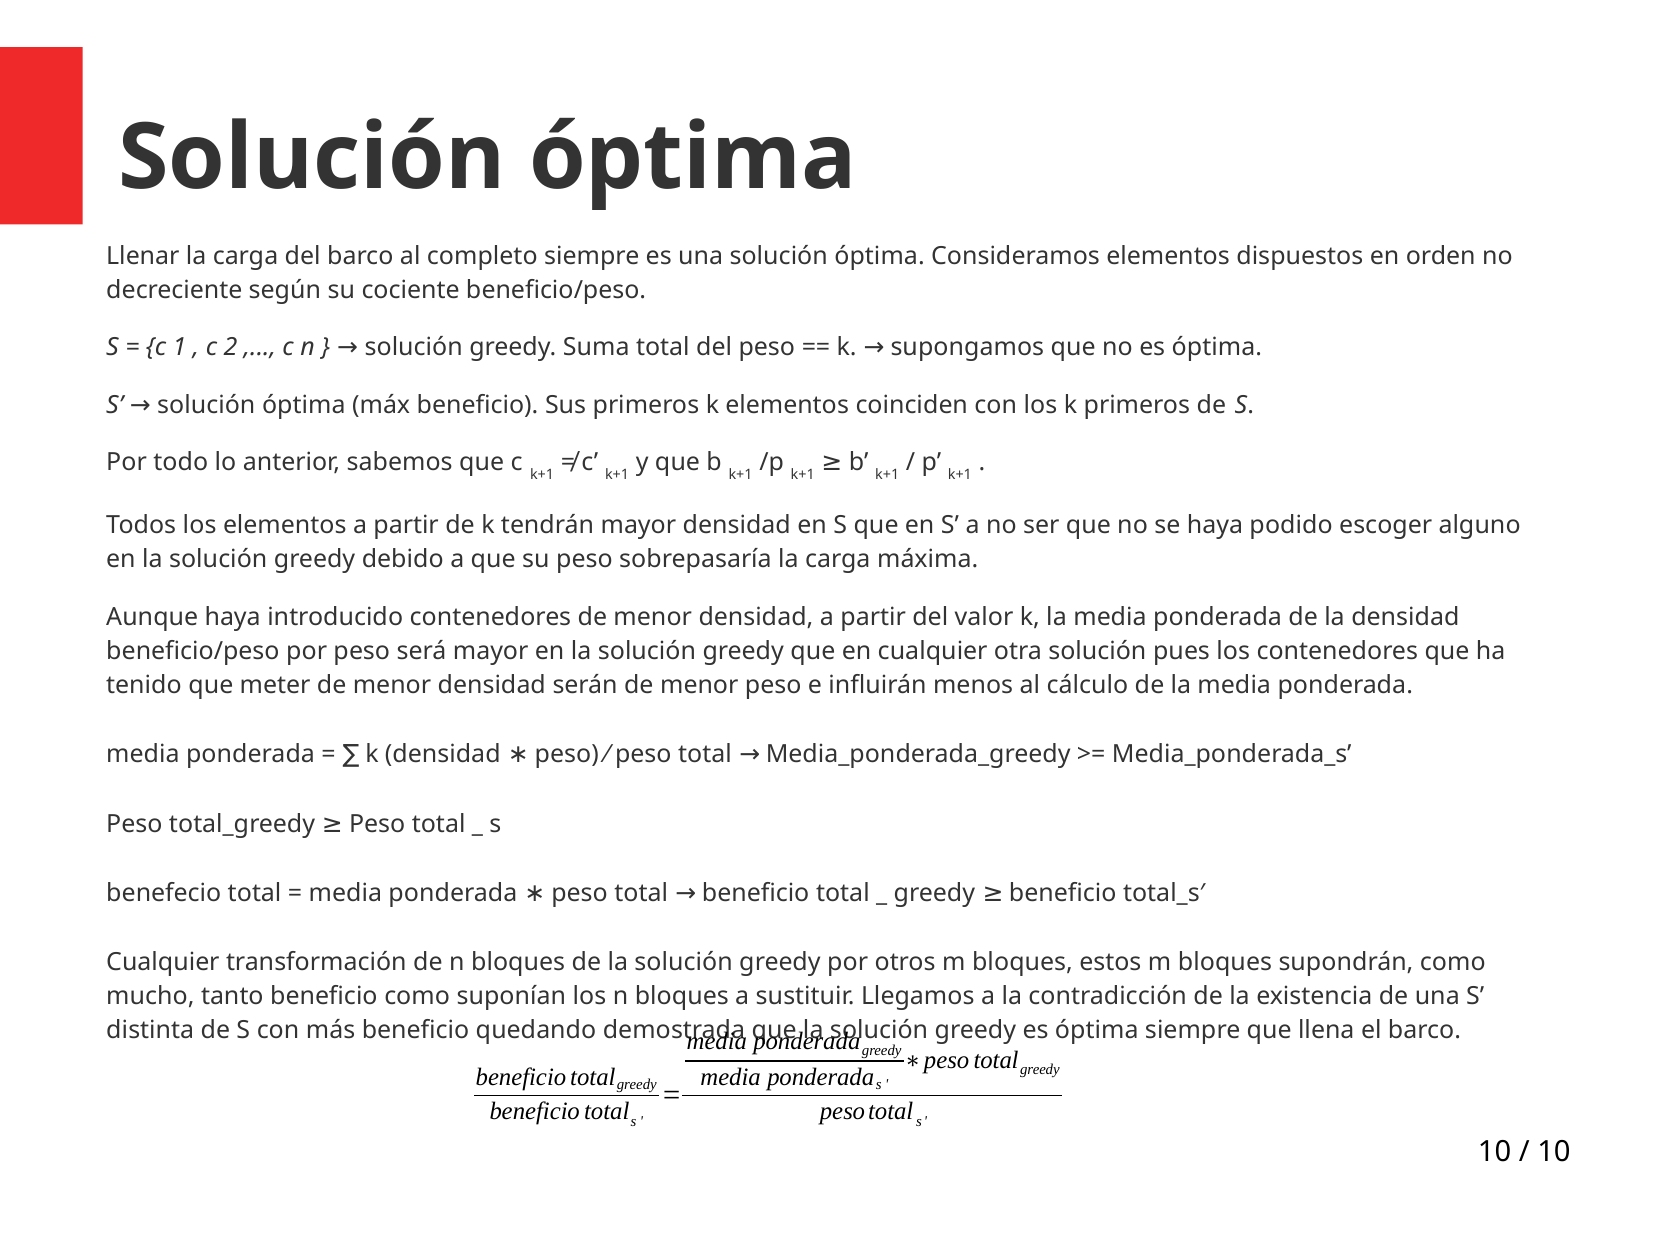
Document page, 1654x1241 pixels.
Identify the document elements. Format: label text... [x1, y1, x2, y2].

chart [472, 1027, 1064, 1129]
title Solución óptima [118, 49, 1571, 257]
list Llenar la carga del barco al completo siempre es una solución óptima. Consideramos elementos dispuestos en orden no decreciente según su cociente beneficio/peso. S = {c 1 , c 2 ,..., c n } → solución greedy. Suma total del peso == k. → supongamos que no es óptima. S’ → solución óptima (máx beneficio). Sus primeros k elementos coinciden con los k primeros de S. Por todo lo anterior, sabemos que c k+1 ≠ c’ k+1 y que b k+1 /p k+1 ≥ b’ k+1 / p’ k+1 . Todos los elementos a partir de k tendrán mayor densidad en S que en S’ a no ser que no se haya podido escoger alguno en la solución greedy debido a que su peso sobrepasaría la carga máxima. Aunque haya introducido contenedores de menor densidad, a partir del valor k, la media ponderada de la densidad beneficio/peso por peso será mayor en la solución greedy que en cualquier otra solución pues los contenedores que ha tenido que meter de menor densidad serán de menor peso e influirán menos al cálculo de la media ponderada. media ponderada = ∑ k (densidad ∗ peso) ⁄ peso total → Media_ponderada_greedy >= Media_ponderada_s’ Peso total_greedy ≥ Peso total _ s benefecio total = media ponderada ∗ peso total → beneficio total _ greedy ≥ beneficio total_s′ Cualquier transformación de n bloques de la solución greedy por otros m bloques, estos m bloques supondrán, como mucho, tanto beneficio como suponían los n bloques a sustituir. Llegamos a la contradicción de la existencia de una S’ distinta de S con más beneficio quedando demostrada que la solución greedy es óptima siempre que llena el barco. [106, 237, 1524, 1111]
